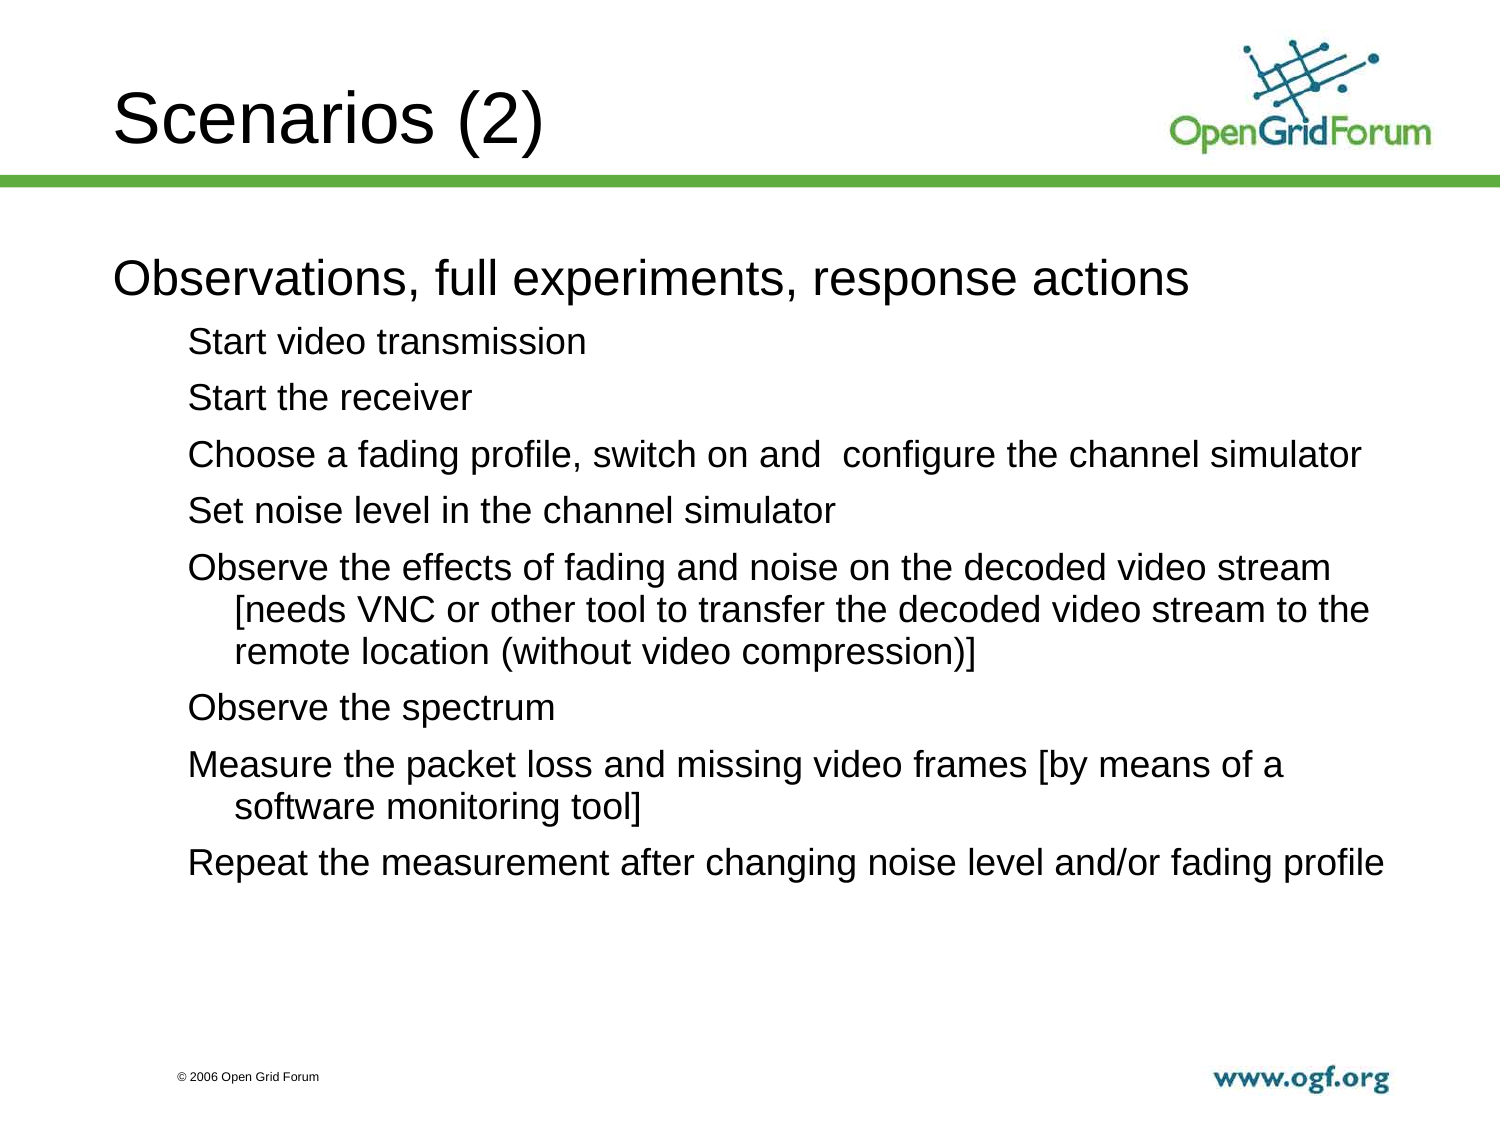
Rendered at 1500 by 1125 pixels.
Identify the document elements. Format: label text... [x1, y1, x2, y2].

title Scenarios (2) [112, 23, 1388, 215]
list Observations, full experiments, response actions Start video transmission Start the receiver Choose a fading profile, switch on and configure the channel simulator Set noise level in the channel simulator Observe the effects of fading and noise on the decoded video stream [needs VNC or other tool to transfer the decoded video stream to the remote location (without video compression)] Observe the spectrum Measure the packet loss and missing video frames [by means of a software monitoring tool] Repeat the measurement after changing noise level and/or fading profile [112, 249, 1388, 968]
picture [0, 188, 1500, 1125]
picture [0, 0, 1500, 174]
